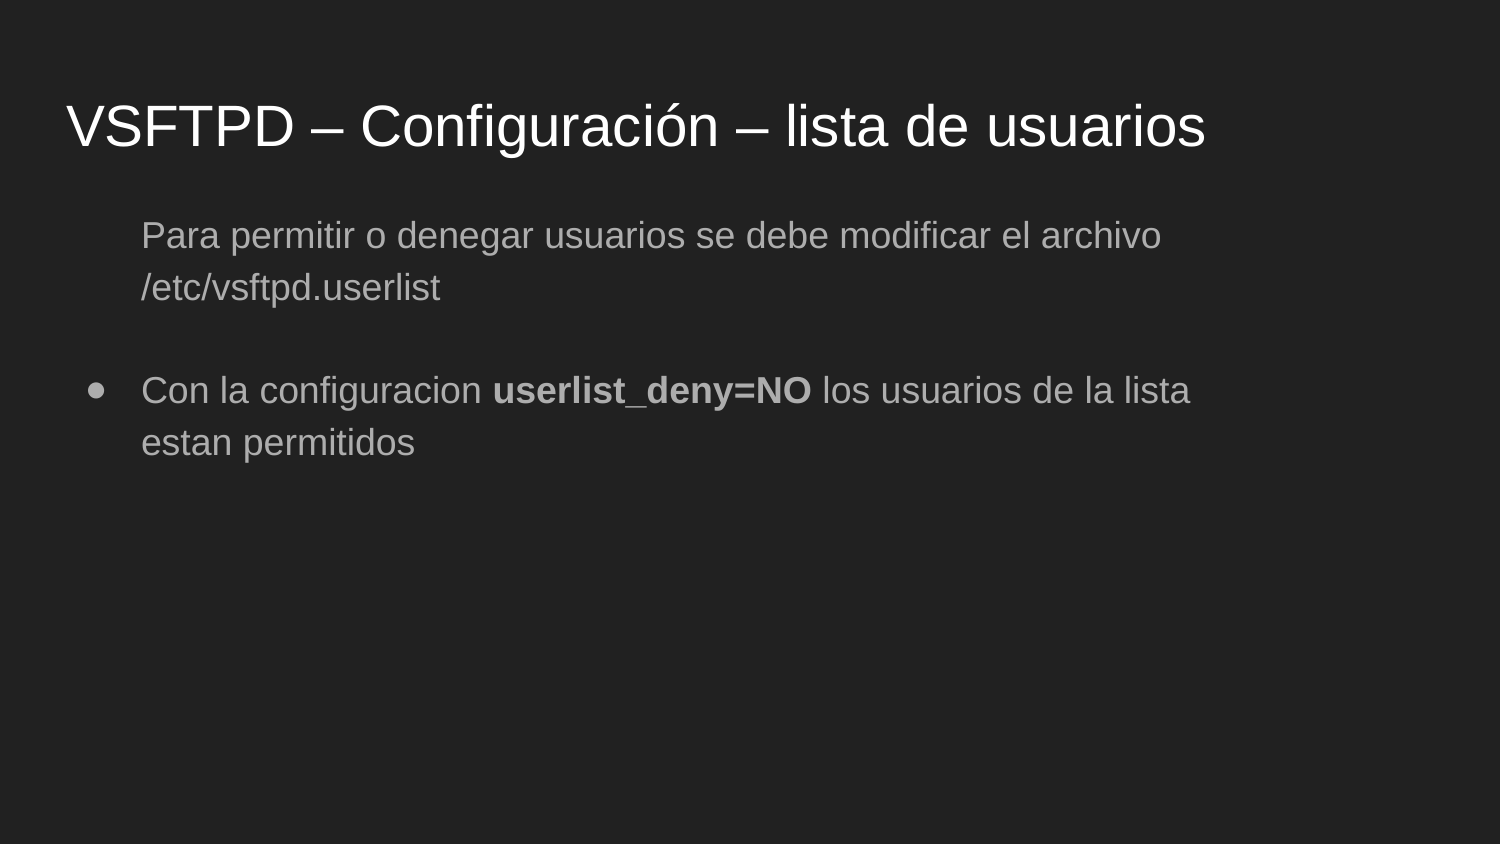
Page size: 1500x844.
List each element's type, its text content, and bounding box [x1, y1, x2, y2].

list Para permitir o denegar usuarios se debe modificar el archivo /etc/vsftpd.userlist Con la configuracion userlist_deny=NO los usuarios de la lista estan permitidos [51, 189, 1261, 750]
title VSFTPD – Configuración – lista de usuarios [51, 72, 1449, 167]
